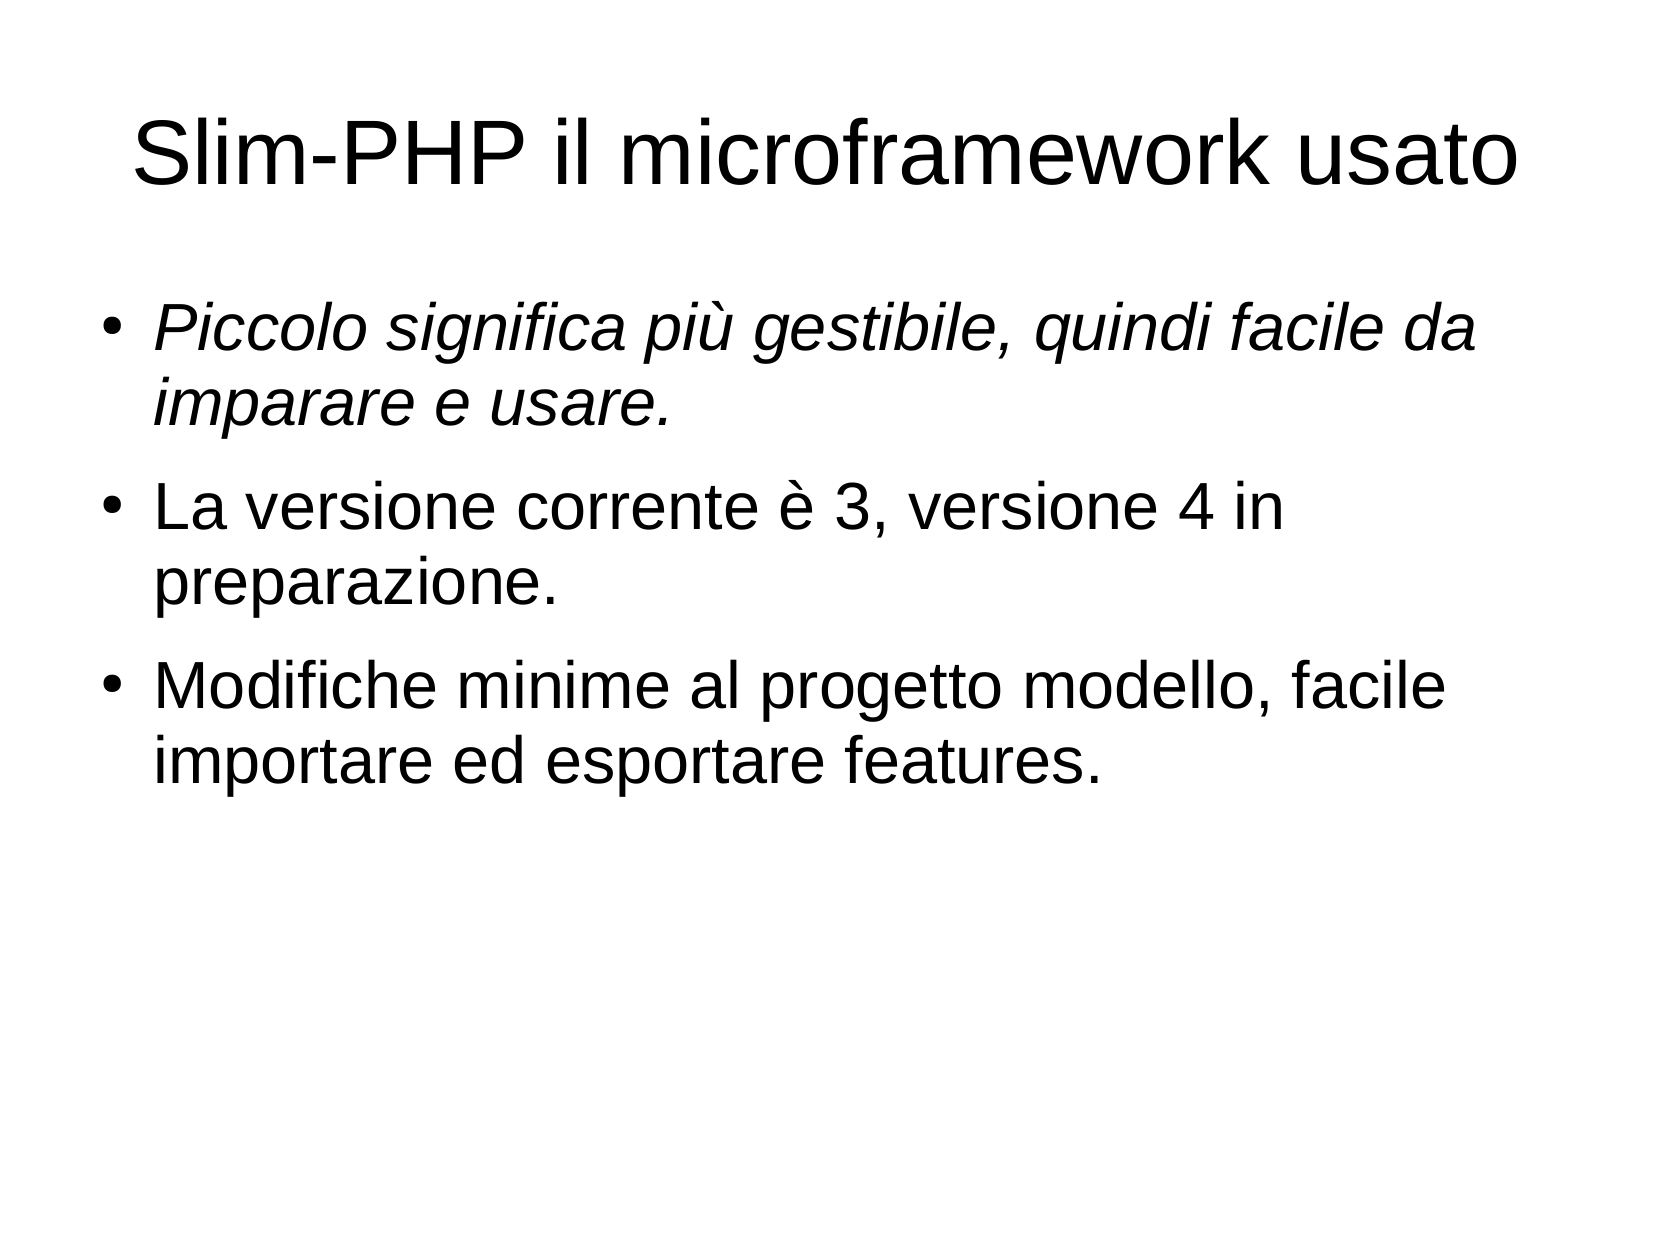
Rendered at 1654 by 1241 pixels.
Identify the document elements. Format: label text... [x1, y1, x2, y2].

list Piccolo significa più gestibile, quindi facile da imparare e usare. La versione corrente è 3, versione 4 in preparazione. Modifiche minime al progetto modello, facile importare ed esportare features. [82, 290, 1571, 1010]
title Slim-PHP il microframework usato [82, 49, 1571, 257]
